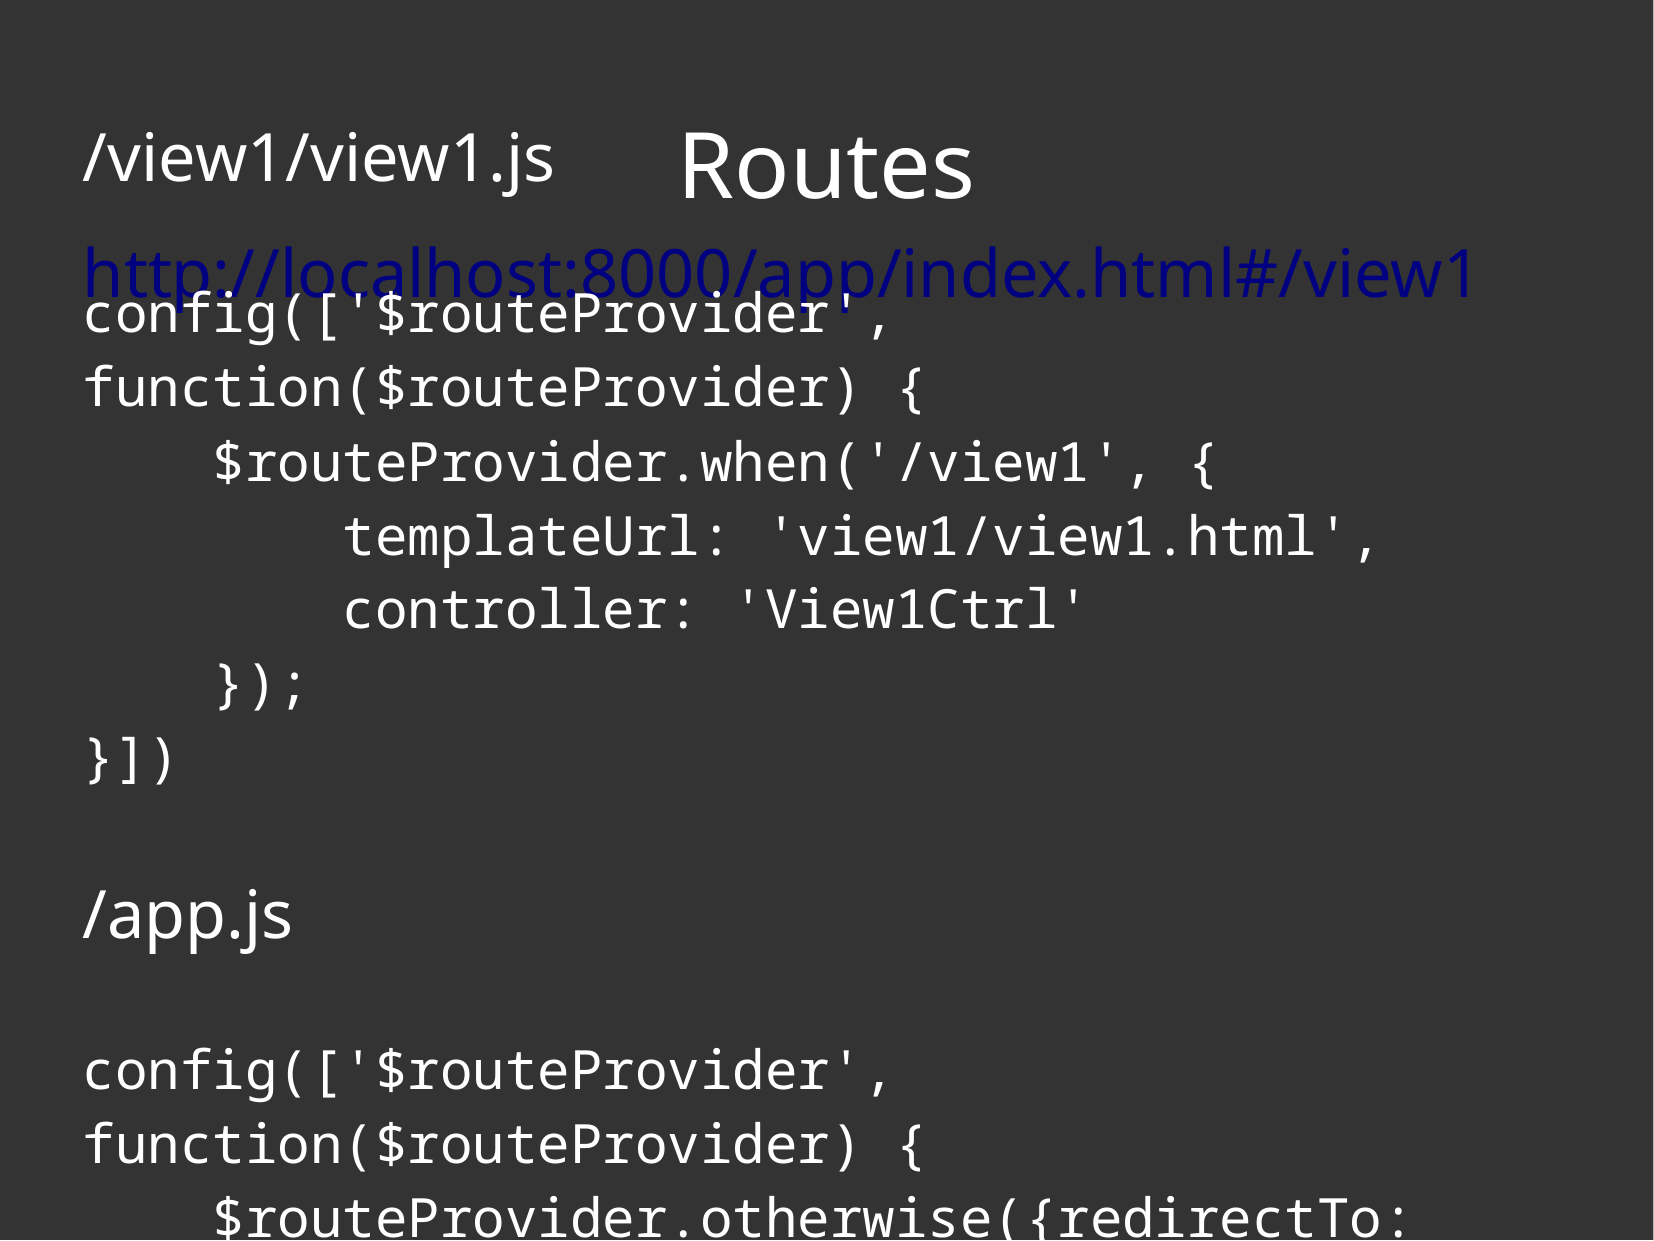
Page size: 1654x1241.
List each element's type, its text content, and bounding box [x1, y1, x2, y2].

title Routes [168, 149, 186, 160]
title Routes [82, 59, 1571, 168]
title /view1/view1.js config(['$routeProvider', function($routeProvider) { $routeProvider.when('/view1', { templateUrl: 'view1/view1.html', controller: 'View1Ctrl' }); }]) /app.js config(['$routeProvider', function($routeProvider) { $routeProvider.otherwise({redirectTo: '/view1'}); }]); [82, 353, 1571, 1159]
title Routes [217, 152, 226, 168]
title Routes [371, 149, 389, 160]
title http://localhost:8000/app/index.html#/view1 [82, 168, 1572, 376]
title Routes [419, 152, 428, 168]
